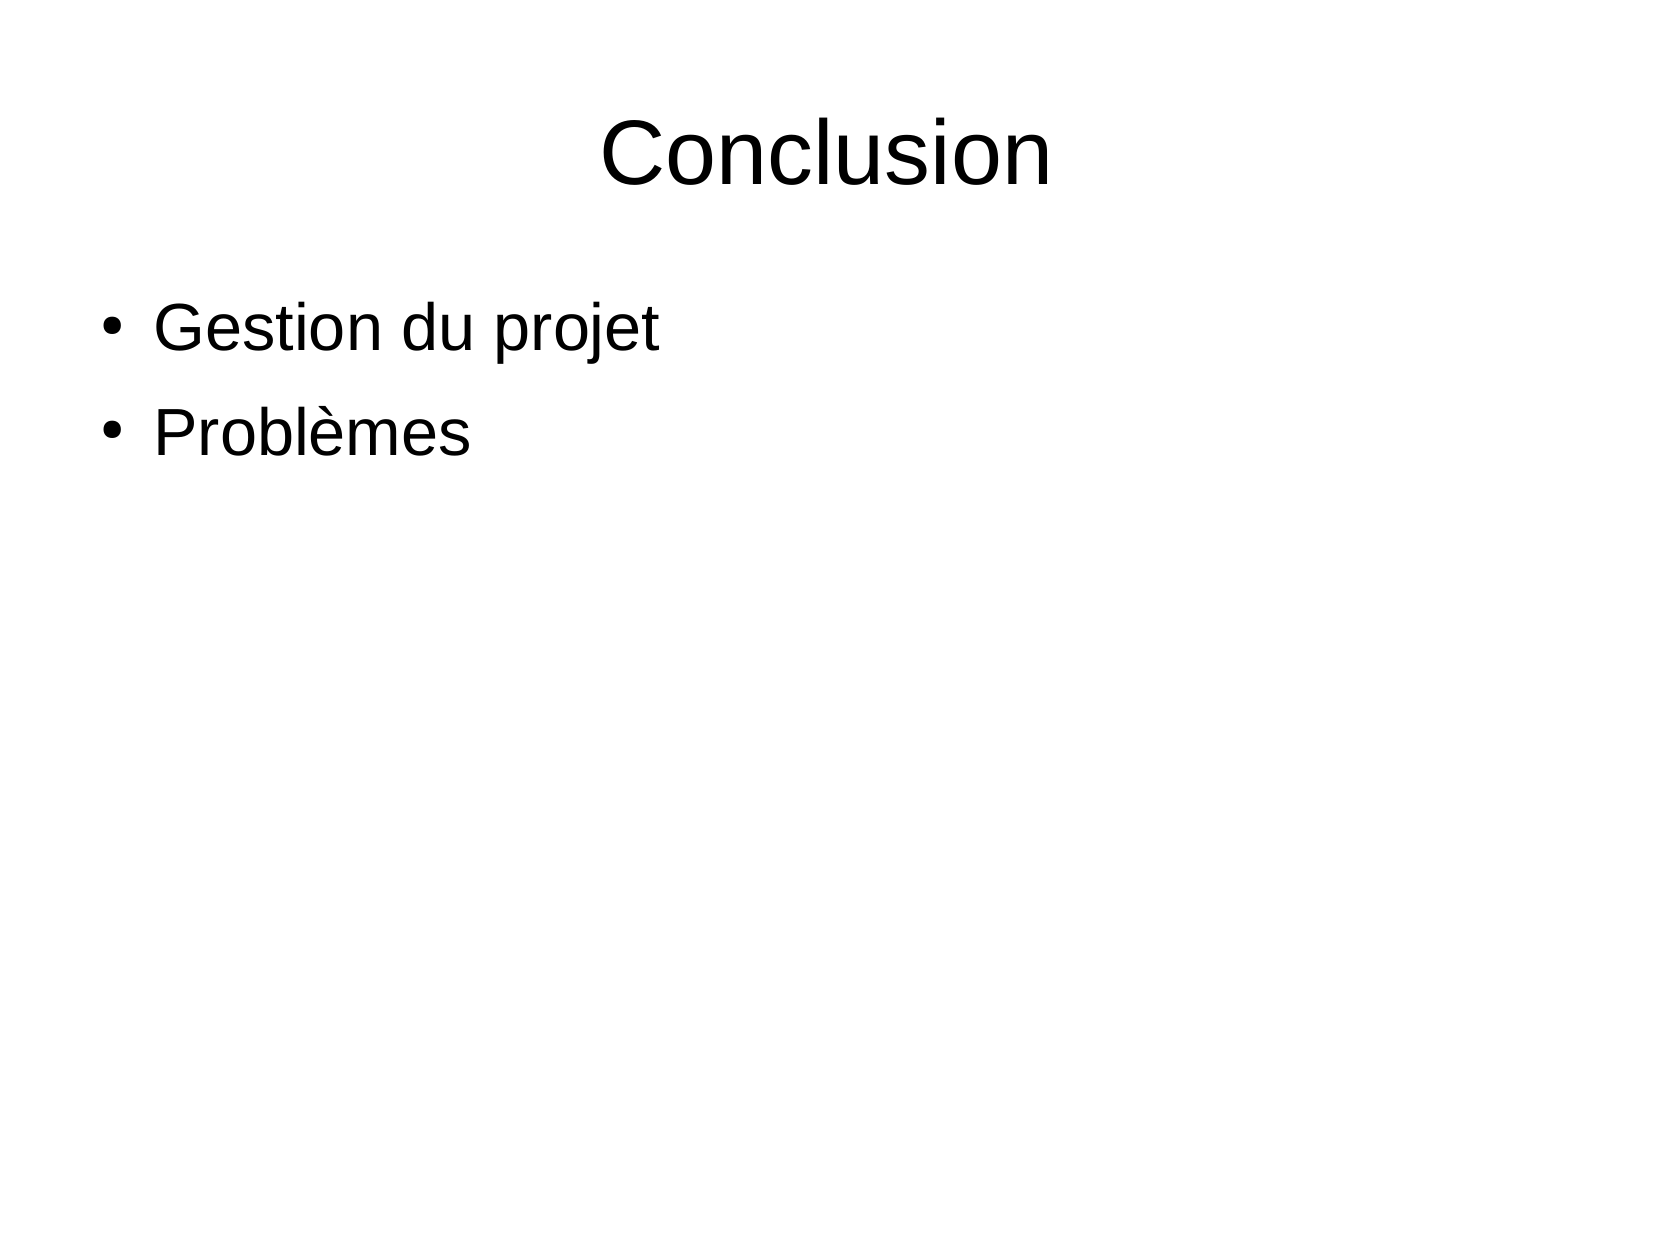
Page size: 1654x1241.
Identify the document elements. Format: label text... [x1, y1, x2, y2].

title Conclusion [82, 49, 1571, 257]
list Gestion du projet Problèmes [82, 290, 1571, 1010]
